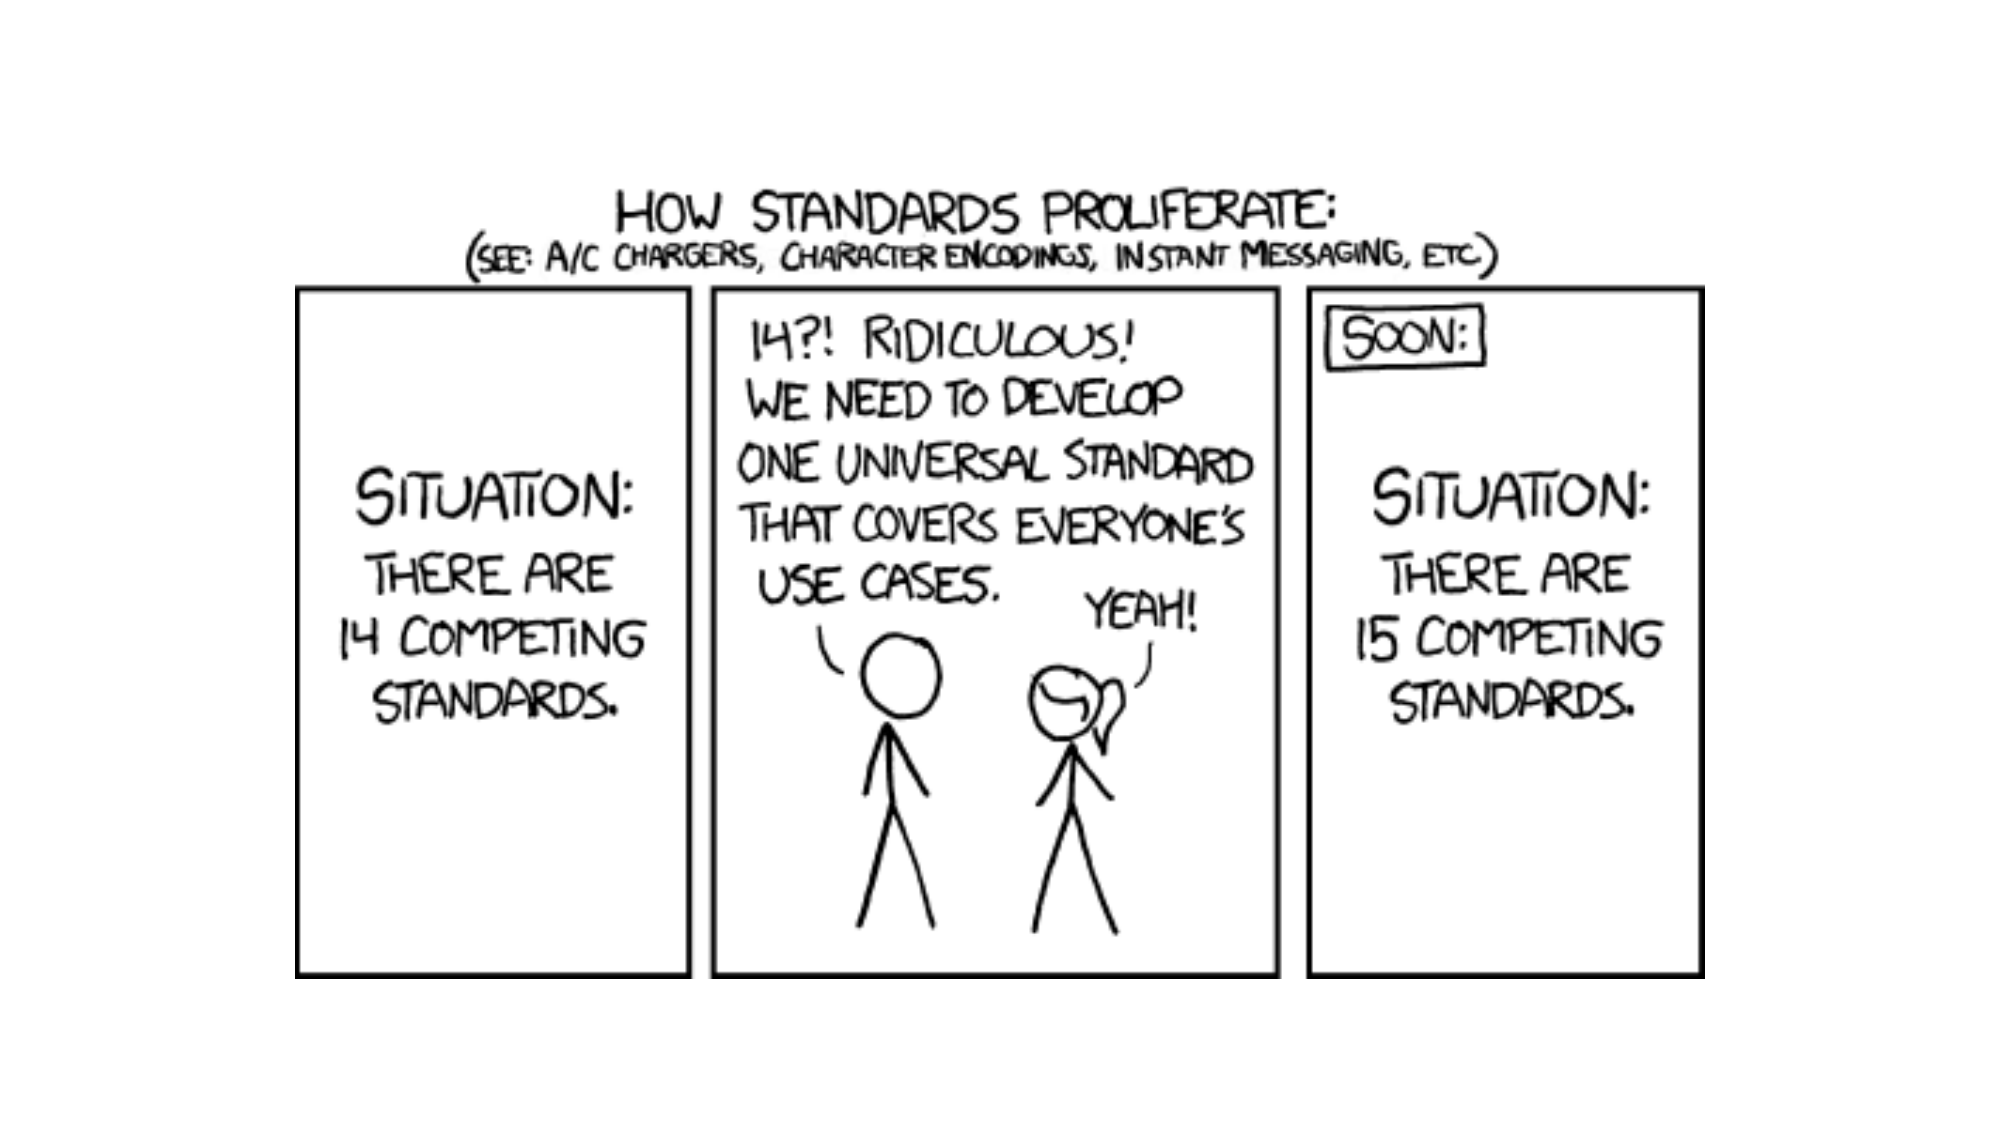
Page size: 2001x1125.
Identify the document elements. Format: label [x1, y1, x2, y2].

picture [295, 182, 1705, 979]
